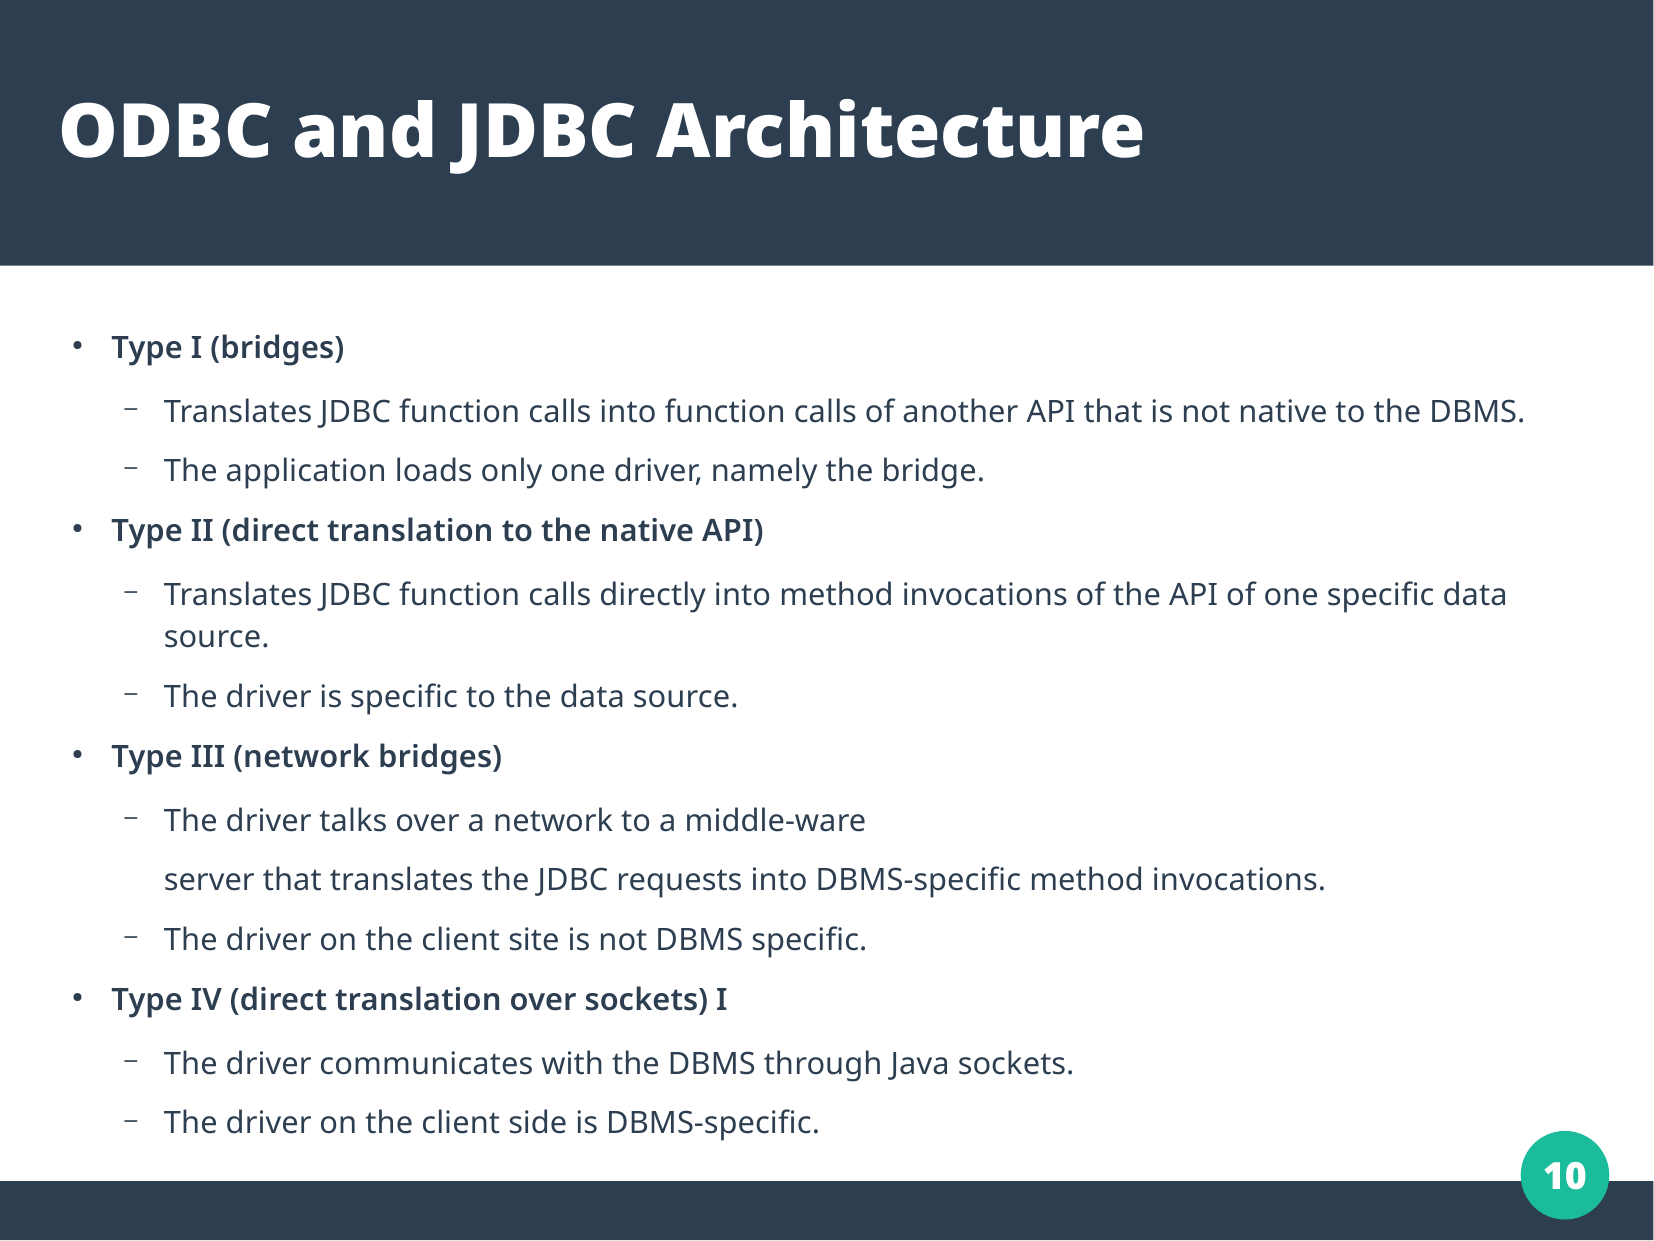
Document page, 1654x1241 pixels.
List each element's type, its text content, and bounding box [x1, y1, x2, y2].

list Type I (bridges) Translates JDBC function calls into function calls of another API that is not native to the DBMS. The application loads only one driver, namely the bridge. Type II (direct translation to the native API) Translates JDBC function calls directly into method invocations of the API of one specific data source. The driver is specific to the data source. Type III (network bridges) The driver talks over a network to a middle-ware server that translates the JDBC requests into DBMS-specific method invocations. The driver on the client site is not DBMS specific. Type IV (direct translation over sockets) I The driver communicates with the DBMS through Java sockets. The driver on the client side is DBMS-specific. [59, 324, 1595, 1152]
title ODBC and JDBC Architecture [59, 49, 1595, 207]
